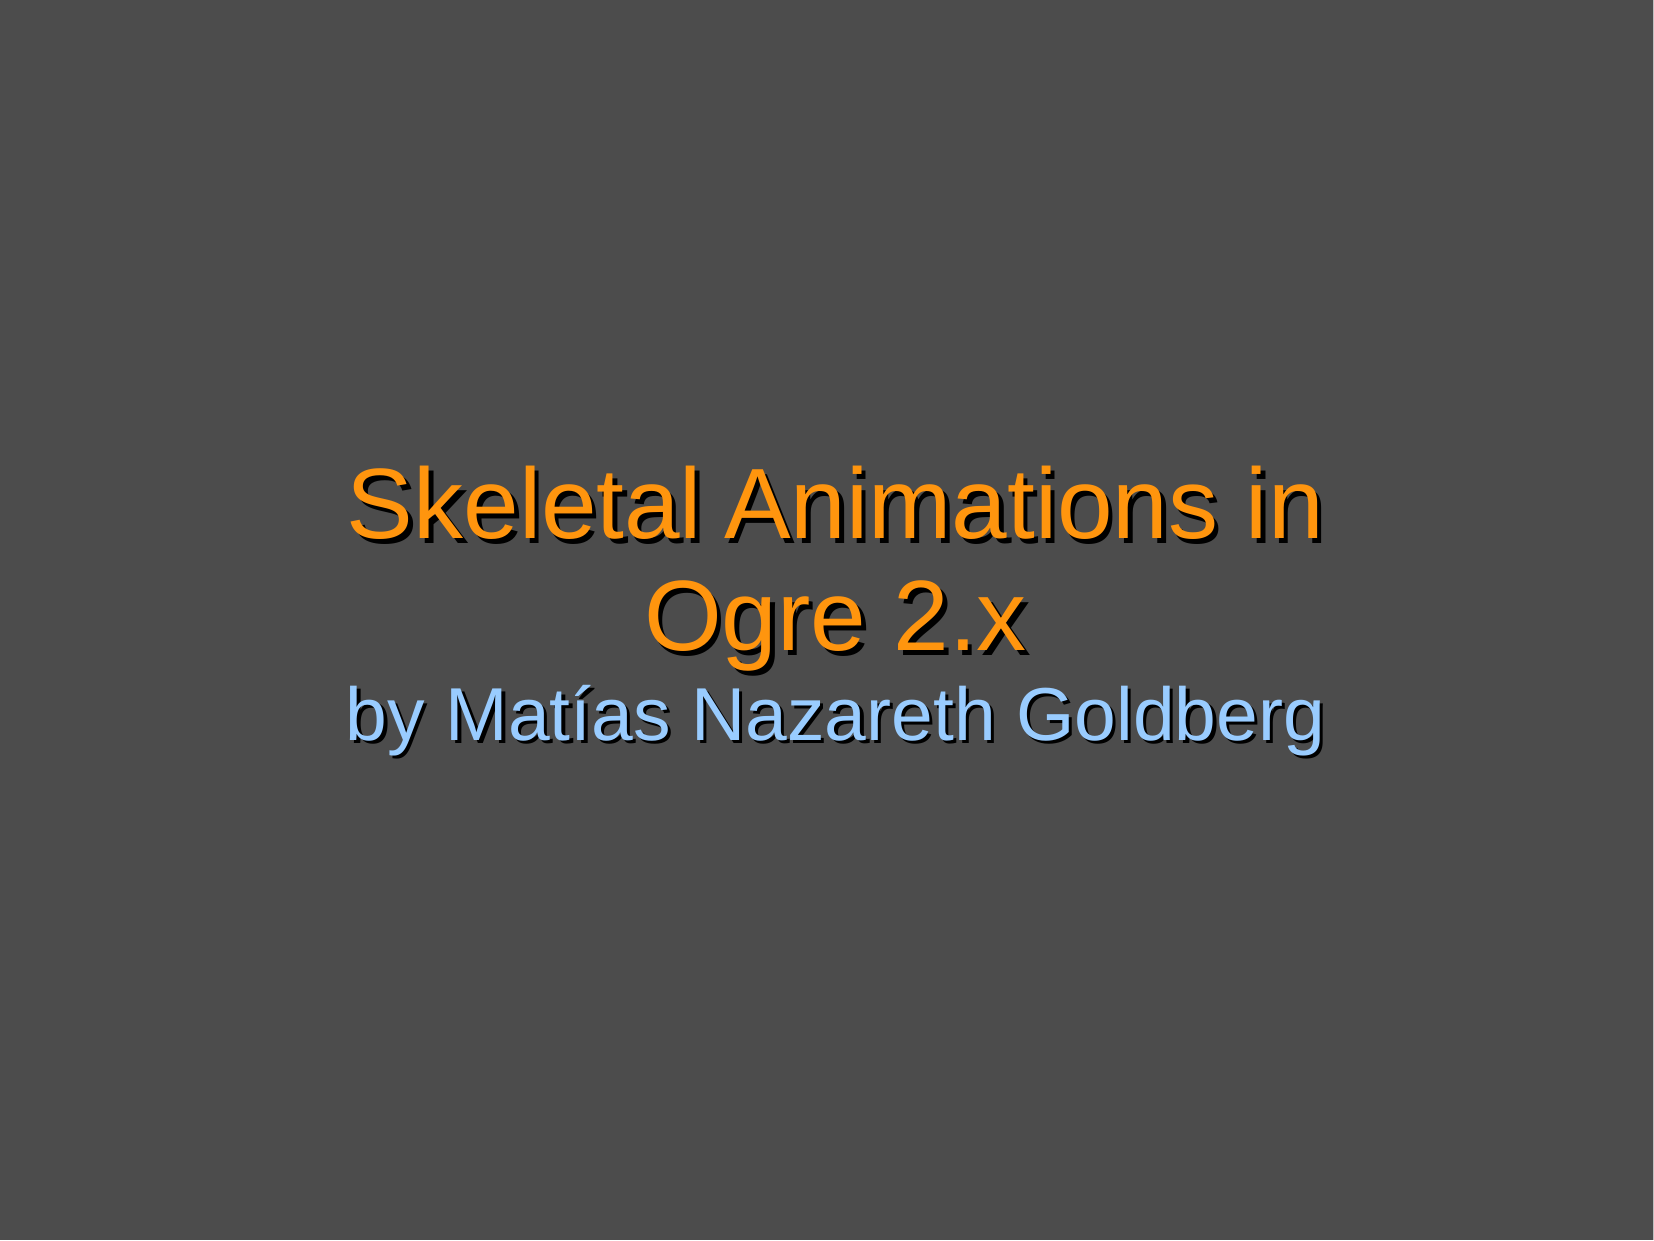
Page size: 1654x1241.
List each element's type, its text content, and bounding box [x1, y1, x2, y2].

text_box Skeletal Animations in Ogre 2.x by Matías Nazareth Goldberg [200, 441, 1471, 765]
